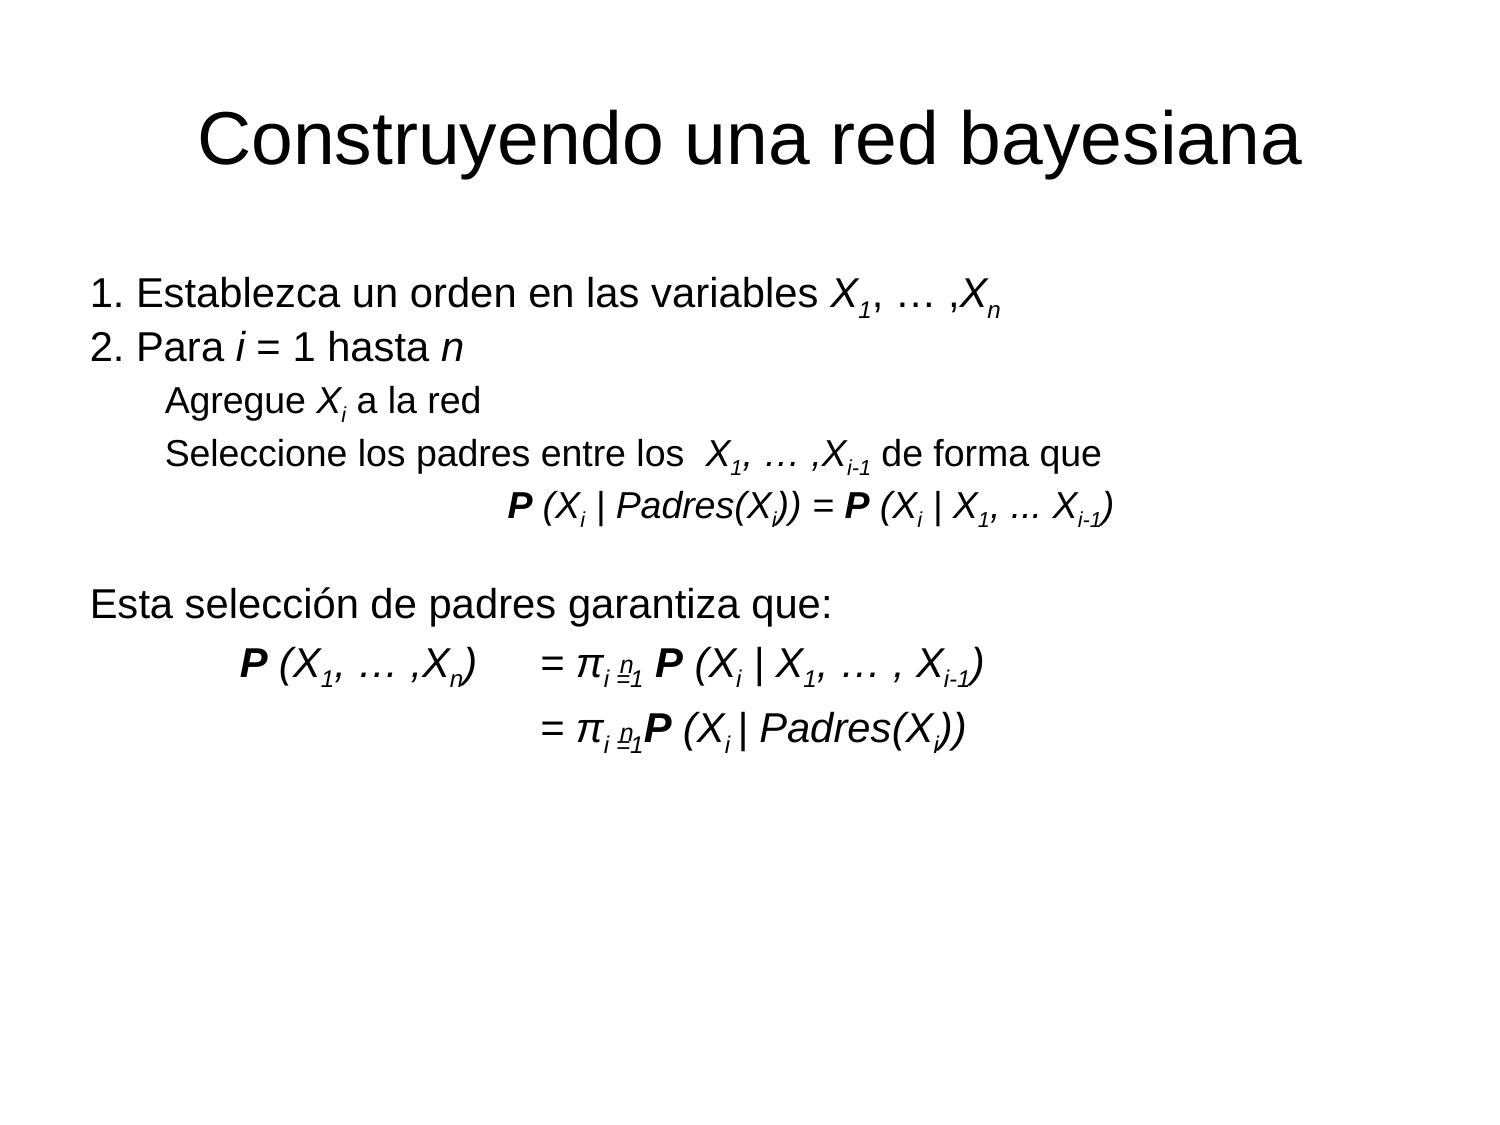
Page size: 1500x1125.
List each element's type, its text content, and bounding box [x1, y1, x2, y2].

text_box n [605, 711, 649, 755]
list 1. Establezca un orden en las variables X1, … ,Xn 2. Para i = 1 hasta n Agregue Xi a la red Seleccione los padres entre los X1, … ,Xi-1 de forma que P (Xi | Padres(Xi)) = P (Xi | X1, ... Xi-1) Esta selección de padres garantiza que: P (X1, … ,Xn) = πi =1 P (Xi | X1, … , Xi-1) = πi =1P (Xi | Padres(Xi)) [75, 262, 1426, 1006]
text_box n [605, 643, 649, 688]
title Construyendo una red bayesiana [75, 45, 1426, 233]
